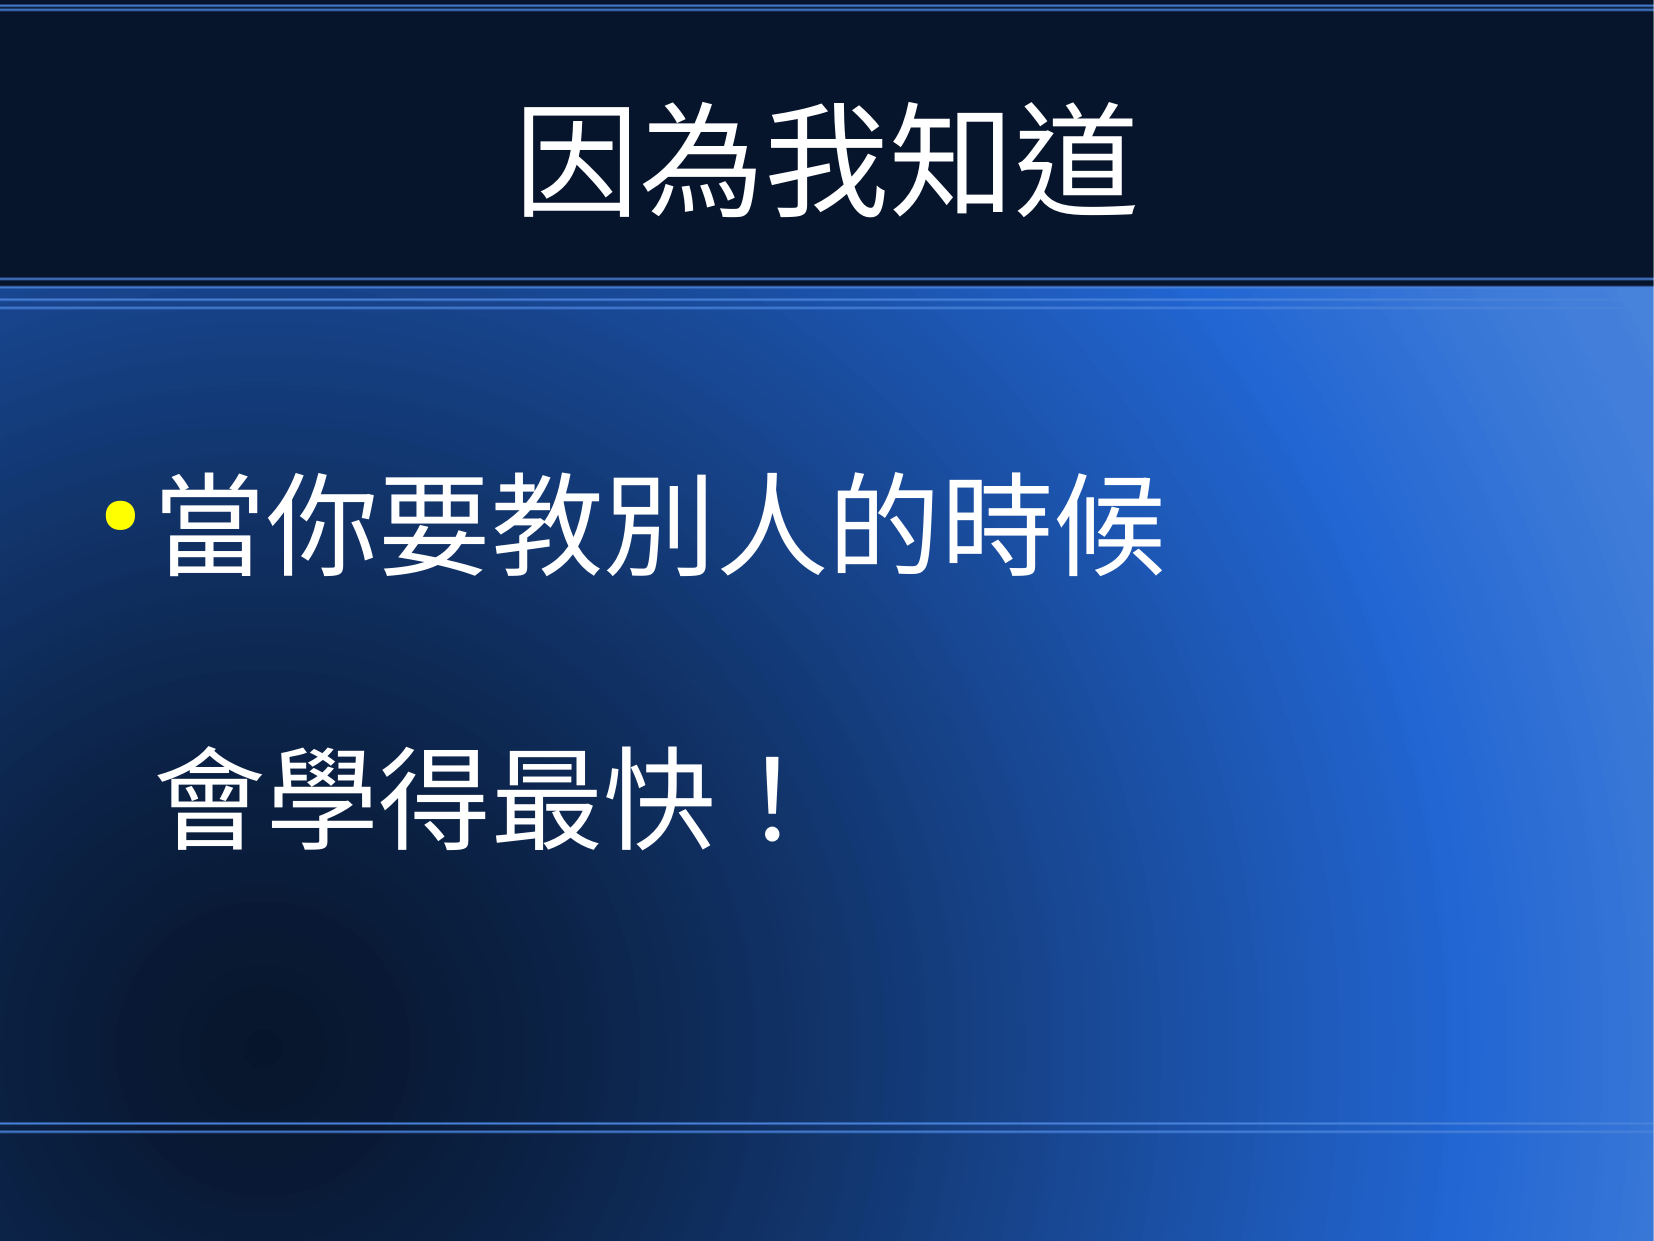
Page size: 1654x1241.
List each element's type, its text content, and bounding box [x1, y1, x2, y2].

list 當你要教別人的時候 會學得最快！ [82, 355, 1571, 1241]
title 因為我知道 [82, 49, 1571, 257]
picture [0, 0, 1654, 1241]
